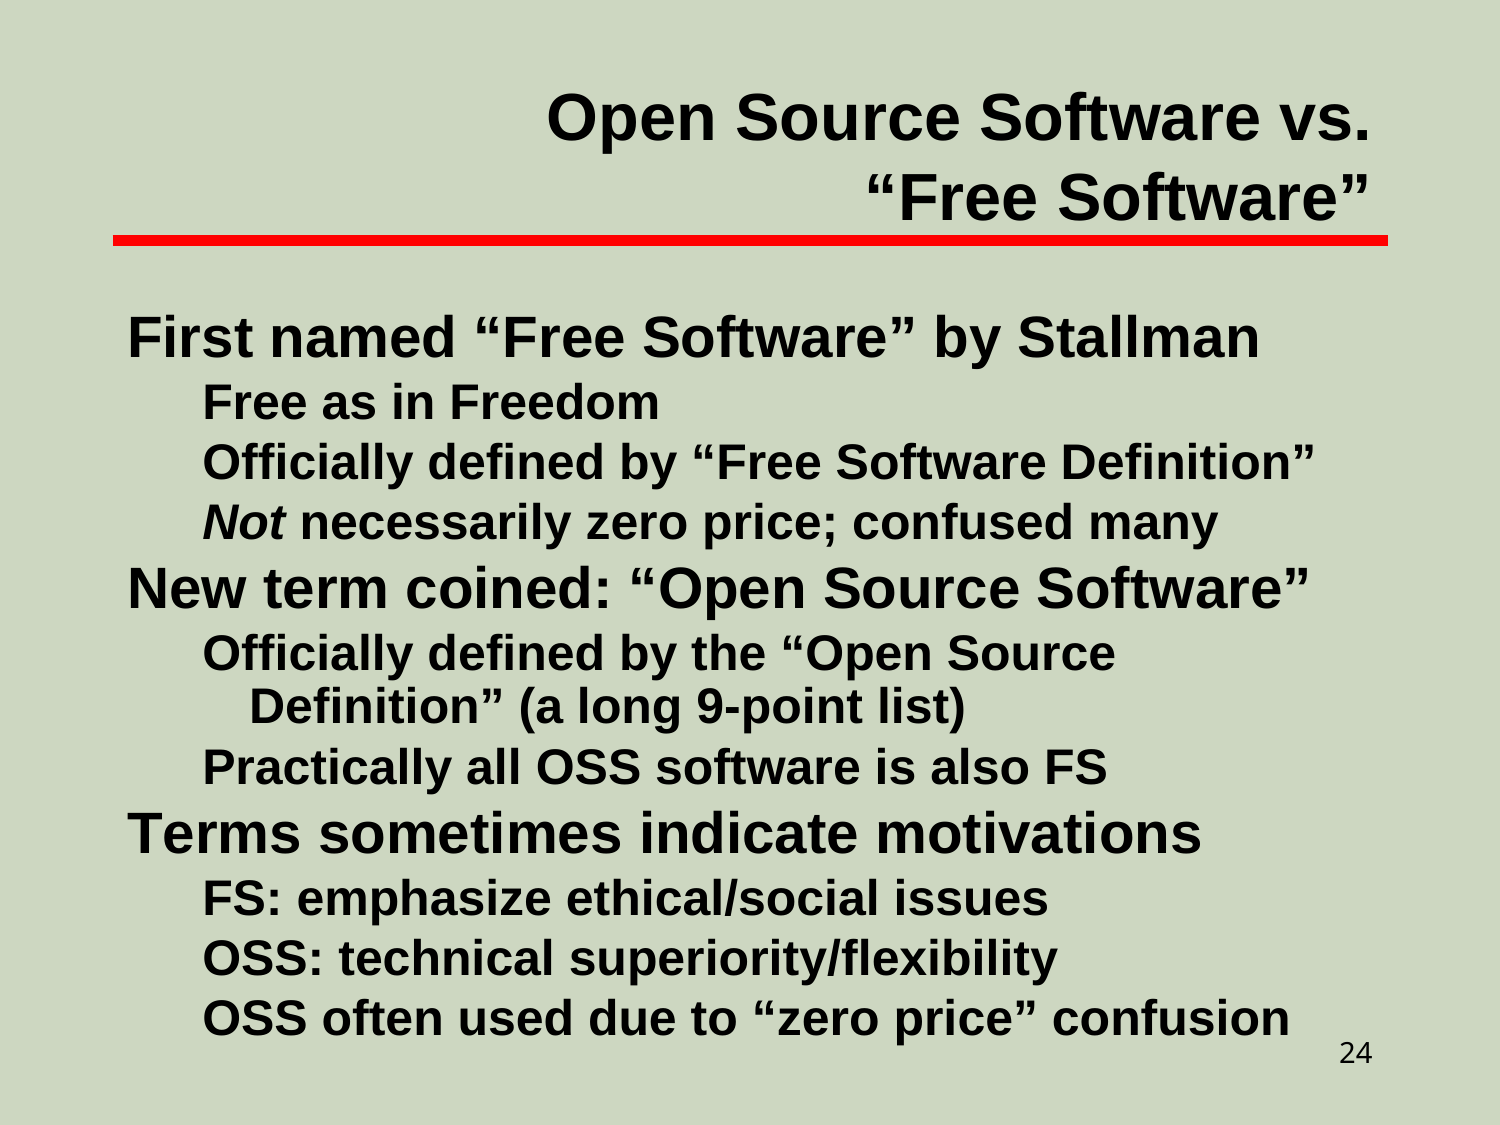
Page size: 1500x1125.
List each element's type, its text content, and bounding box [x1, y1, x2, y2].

title Open Source Software vs. “Free Software” [337, 69, 1388, 240]
list First named “Free Software” by Stallman Free as in Freedom Officially defined by “Free Software Definition” Not necessarily zero price; confused many New term coined: “Open Source Software” Officially defined by the “Open Source Definition” (a long 9-point list) Practically all OSS software is also FS Terms sometimes indicate motivations FS: emphasize ethical/social issues OSS: technical superiority/flexibility OSS often used due to “zero price” confusion [112, 299, 1388, 1094]
